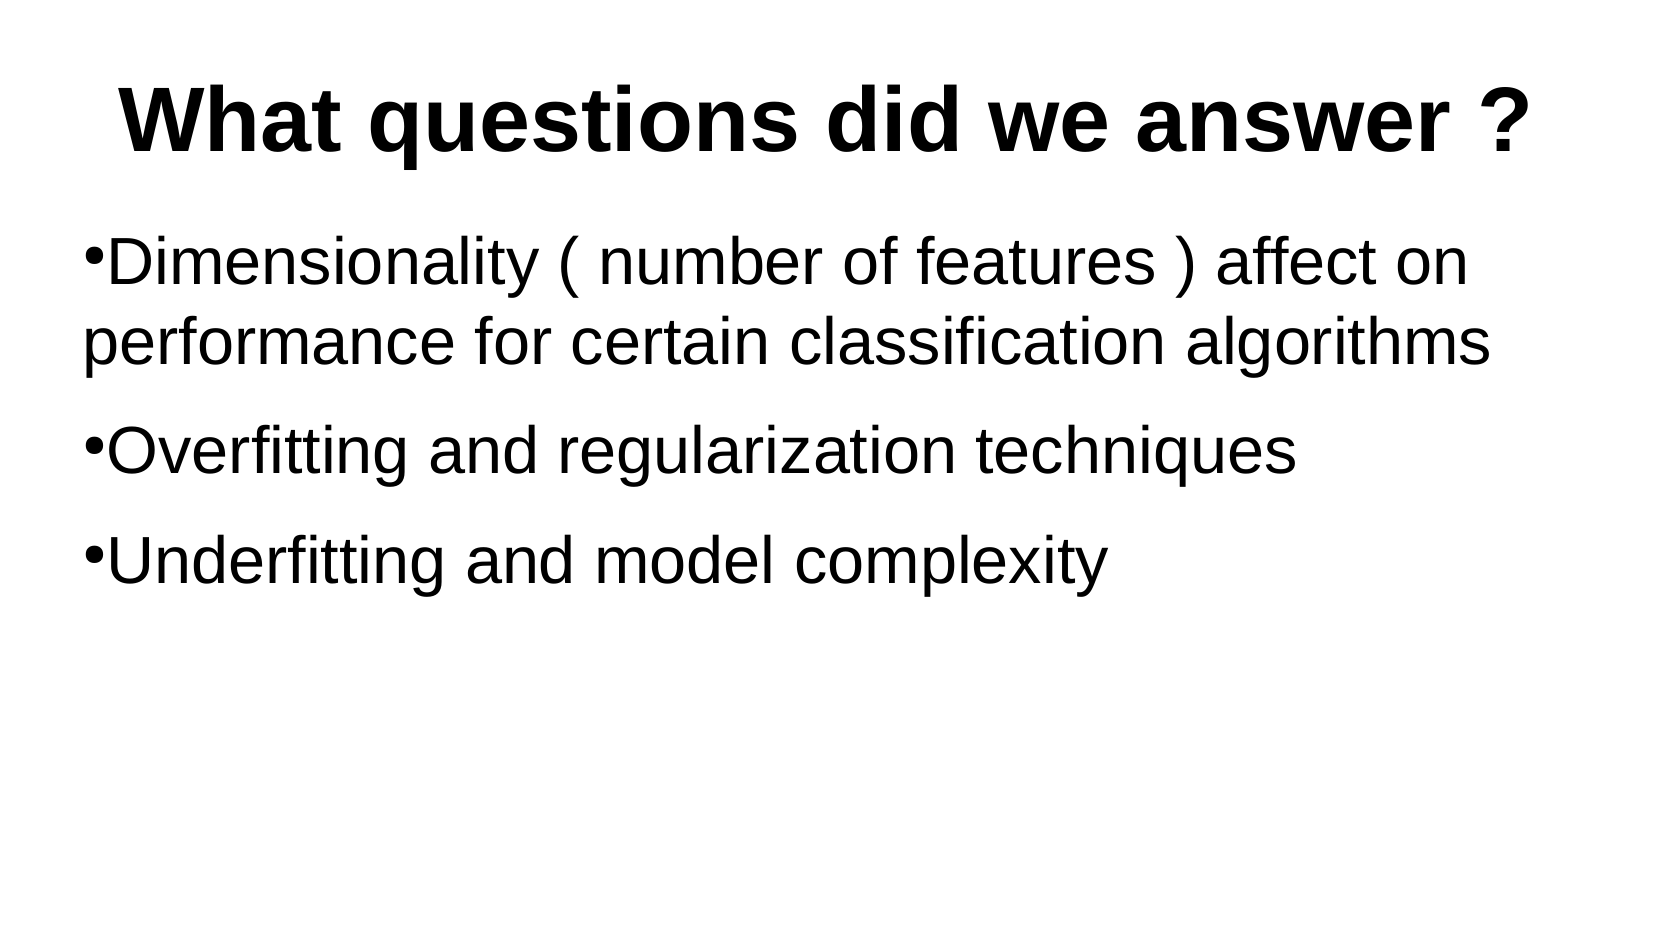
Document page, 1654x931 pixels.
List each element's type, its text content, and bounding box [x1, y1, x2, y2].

title What questions did we answer ? [82, 37, 1571, 193]
list Dimensionality ( number of features ) affect on performance for certain classification algorithms Overfitting and regularization techniques Underfitting and model complexity [82, 217, 1571, 758]
